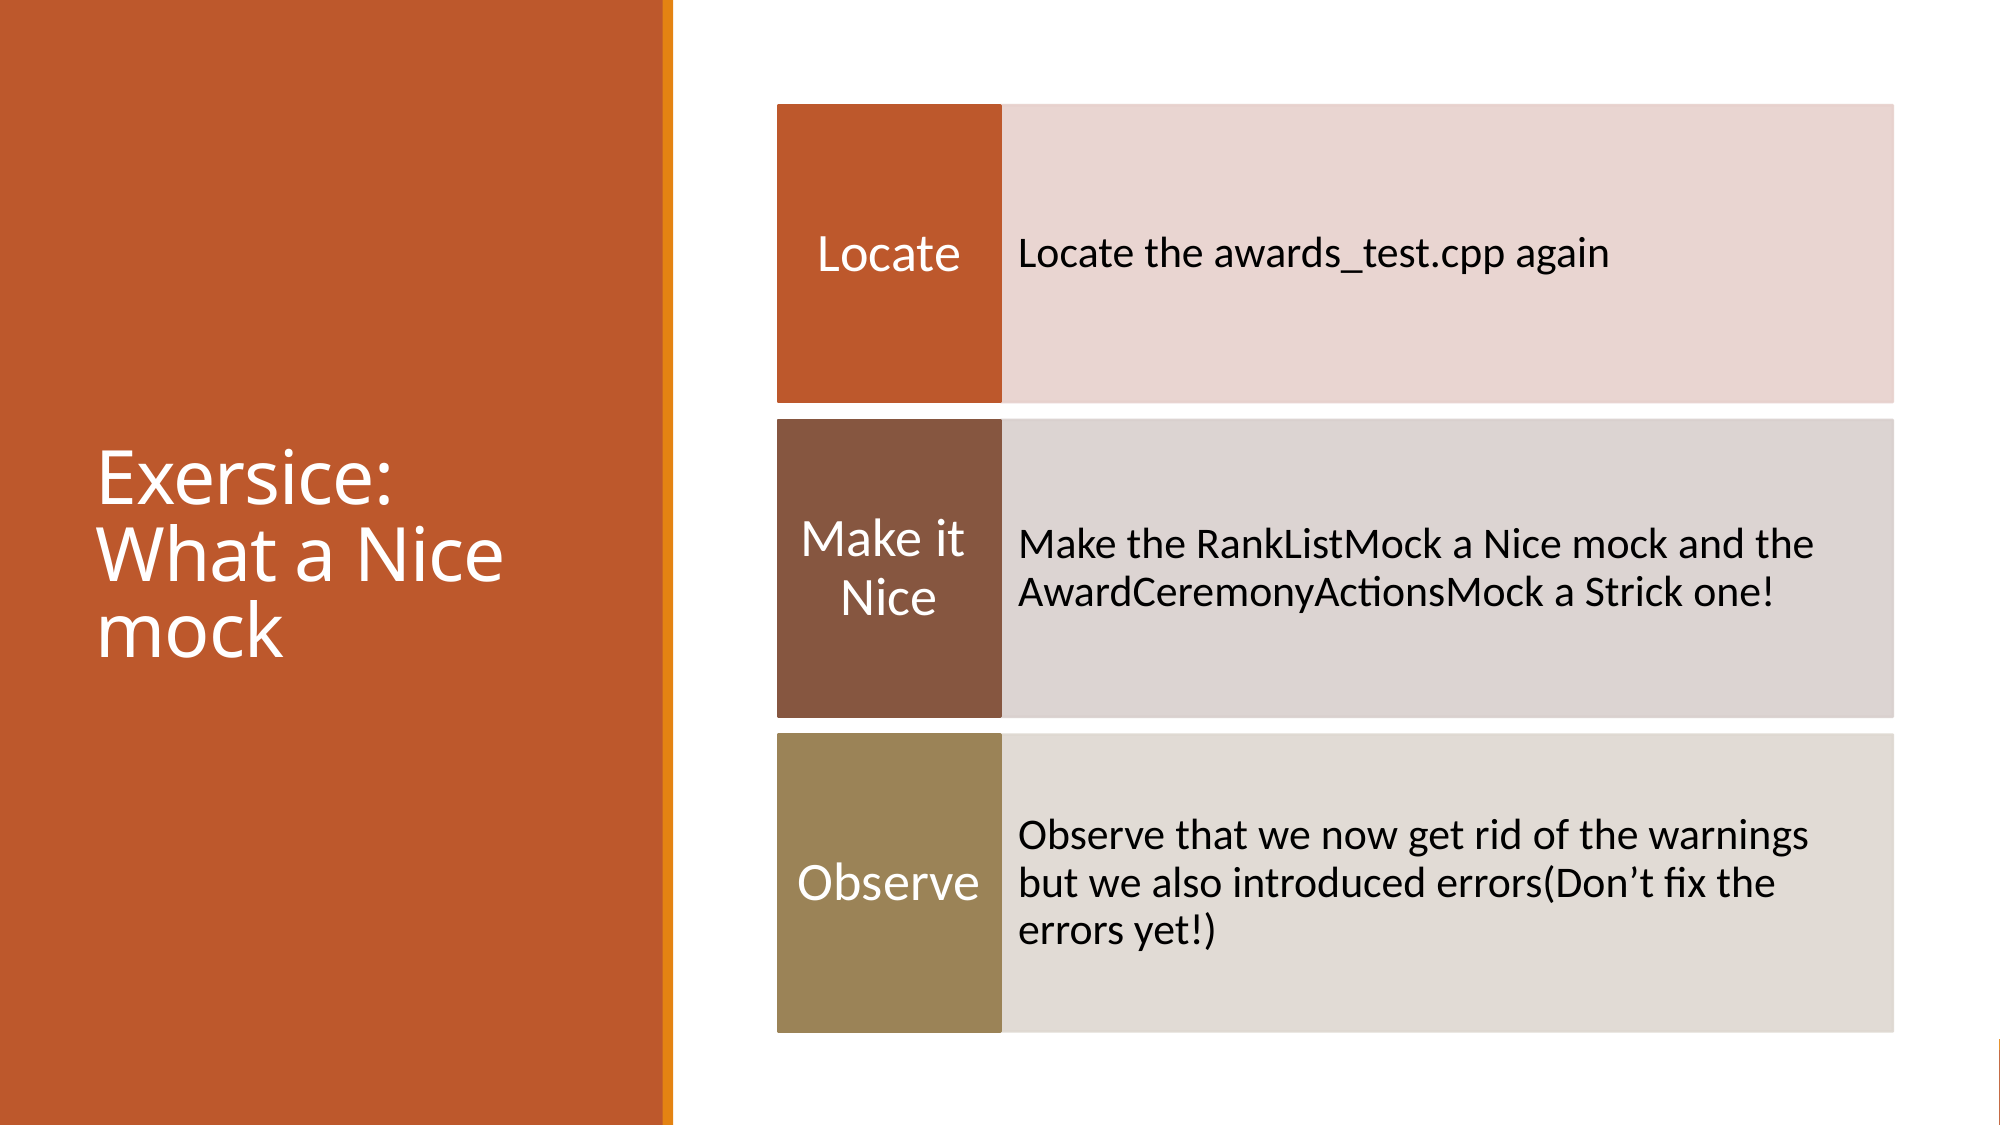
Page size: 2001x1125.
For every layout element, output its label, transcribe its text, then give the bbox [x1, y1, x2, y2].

text_box Make the RankListMock a Nice mock and the AwardCeremonyActionsMock a Strick one! [1001, 419, 1893, 717]
title Exersice: What a Nice mock [80, 84, 587, 1032]
text_box [0, 0, 2000, 1125]
text_box Locate the awards_test.cpp again [1001, 105, 1893, 403]
text_box Make it Nice [777, 419, 1001, 717]
text_box Observe that we now get rid of the warnings but we also introduced errors(Don’t fix the errors yet!) [1001, 734, 1893, 1032]
text_box Observe [777, 734, 1001, 1032]
text_box Locate [777, 105, 1001, 403]
